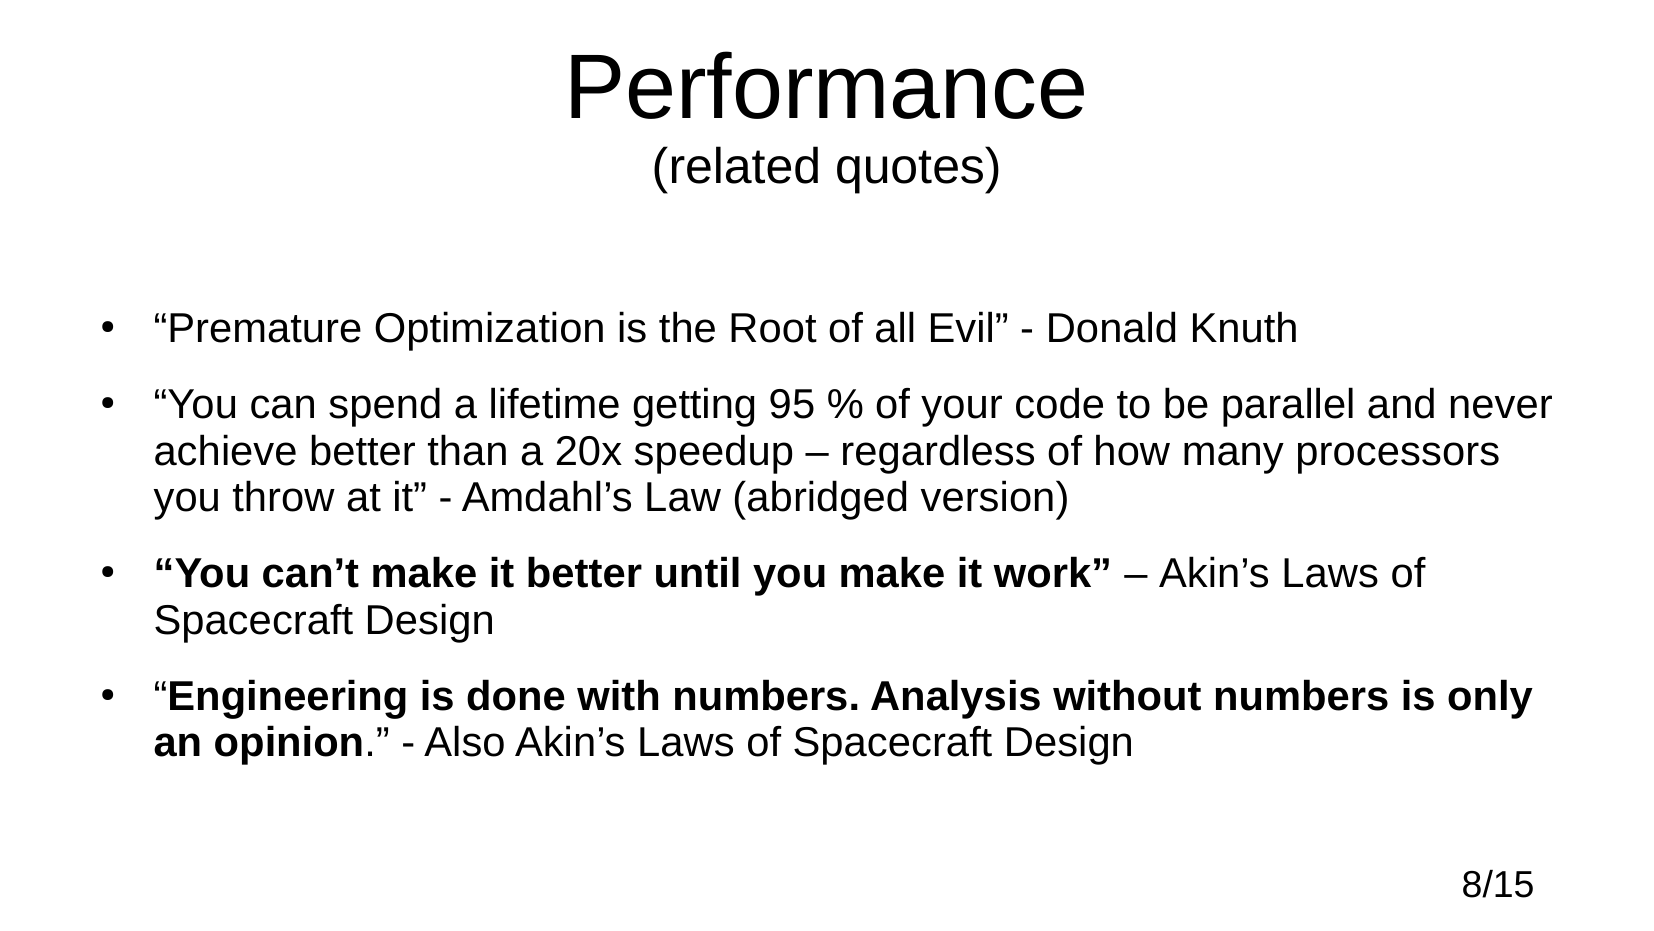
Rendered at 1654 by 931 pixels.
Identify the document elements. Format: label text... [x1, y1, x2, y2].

list “Premature Optimization is the Root of all Evil” - Donald Knuth “You can spend a lifetime getting 95 % of your code to be parallel and never achieve better than a 20x speedup – regardless of how many processors you throw at it” - Amdahl’s Law (abridged version) “You can’t make it better until you make it work” – Akin’s Laws of Spacecraft Design “Engineering is done with numbers. Analysis without numbers is only an opinion.” - Also Akin’s Laws of Spacecraft Design [82, 265, 1571, 806]
title Performance (related quotes) [82, 35, 1571, 194]
text_box <number>/15 [1446, 856, 1625, 931]
